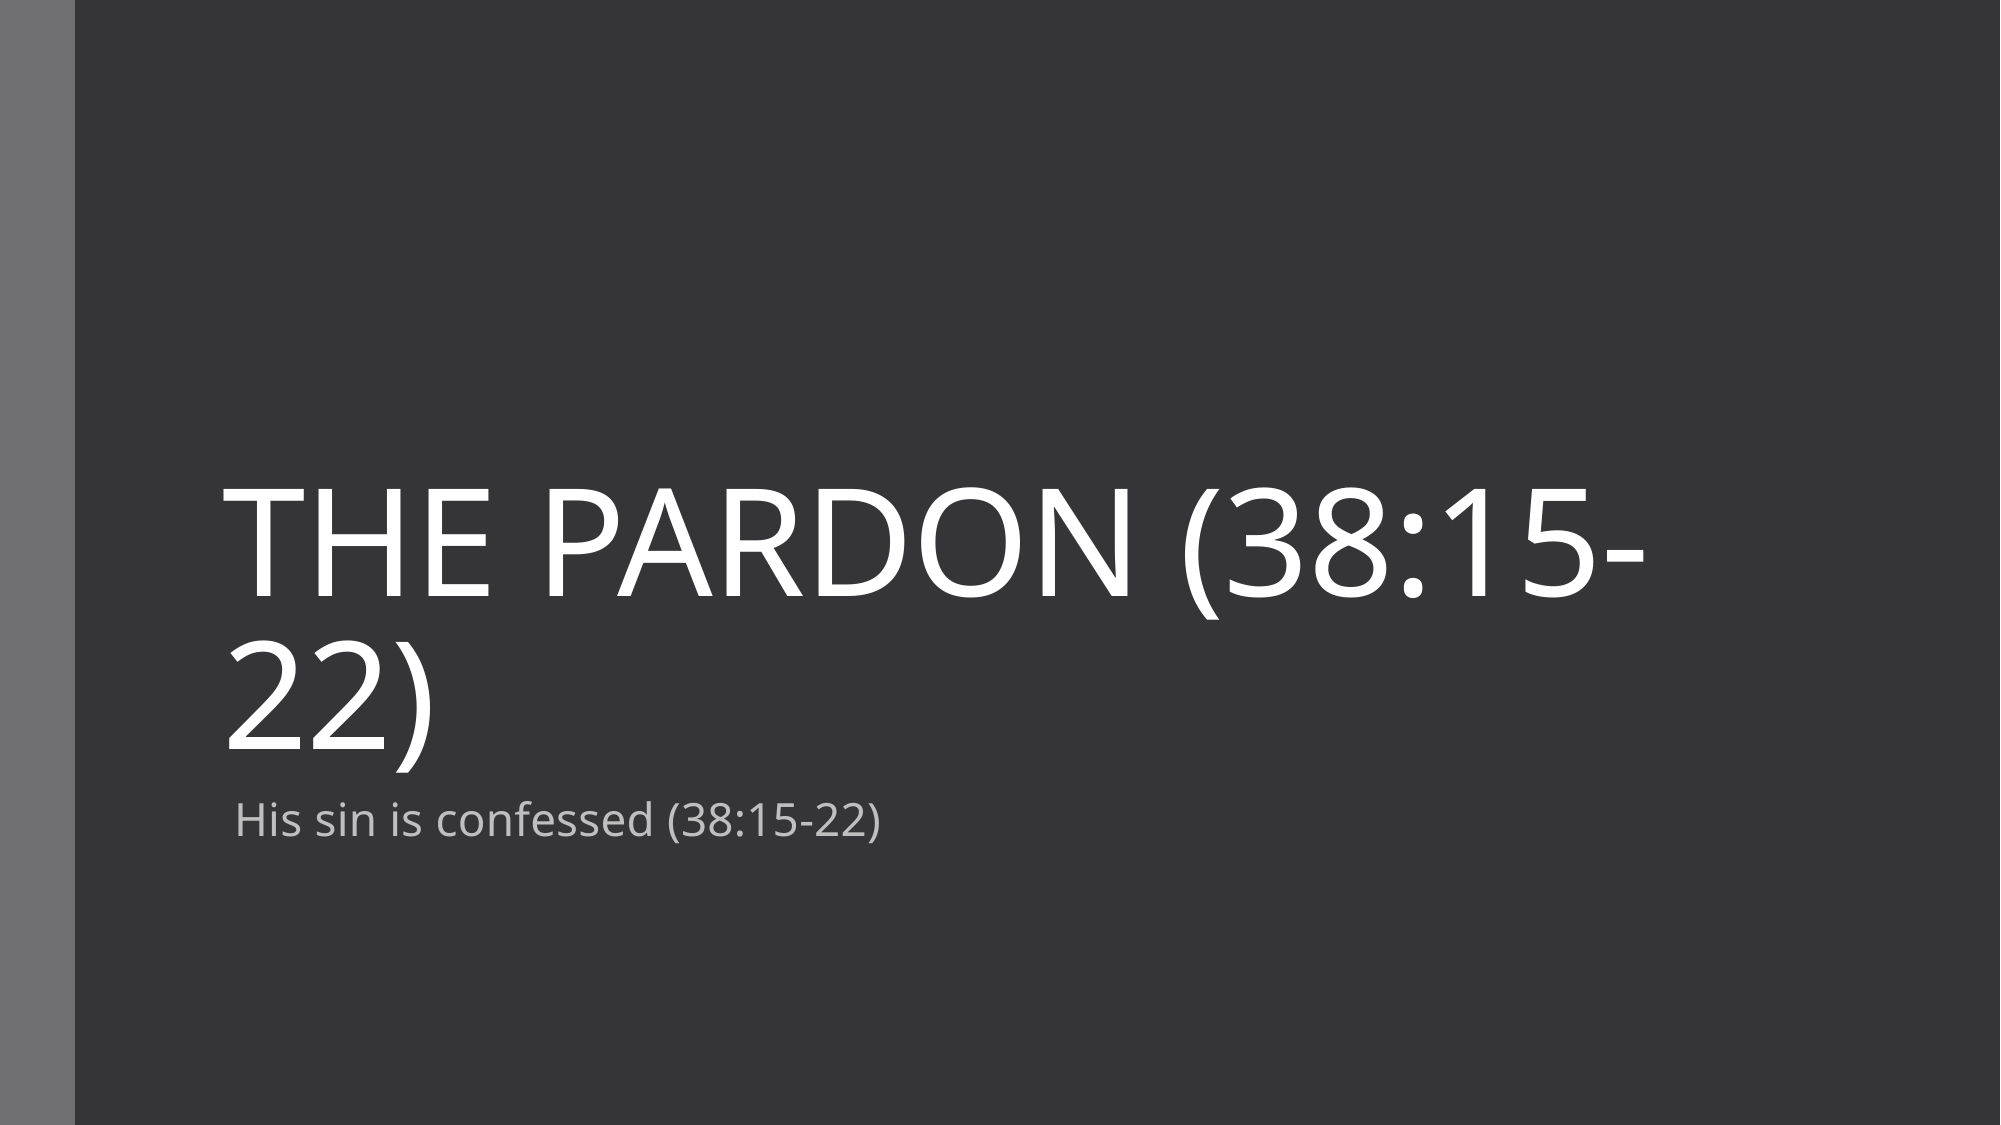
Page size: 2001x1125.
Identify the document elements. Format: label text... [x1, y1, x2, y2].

title THE PARDON (38:15-22) [206, 124, 1752, 787]
subtitle His sin is confessed (38:15-22) [206, 787, 1752, 1066]
